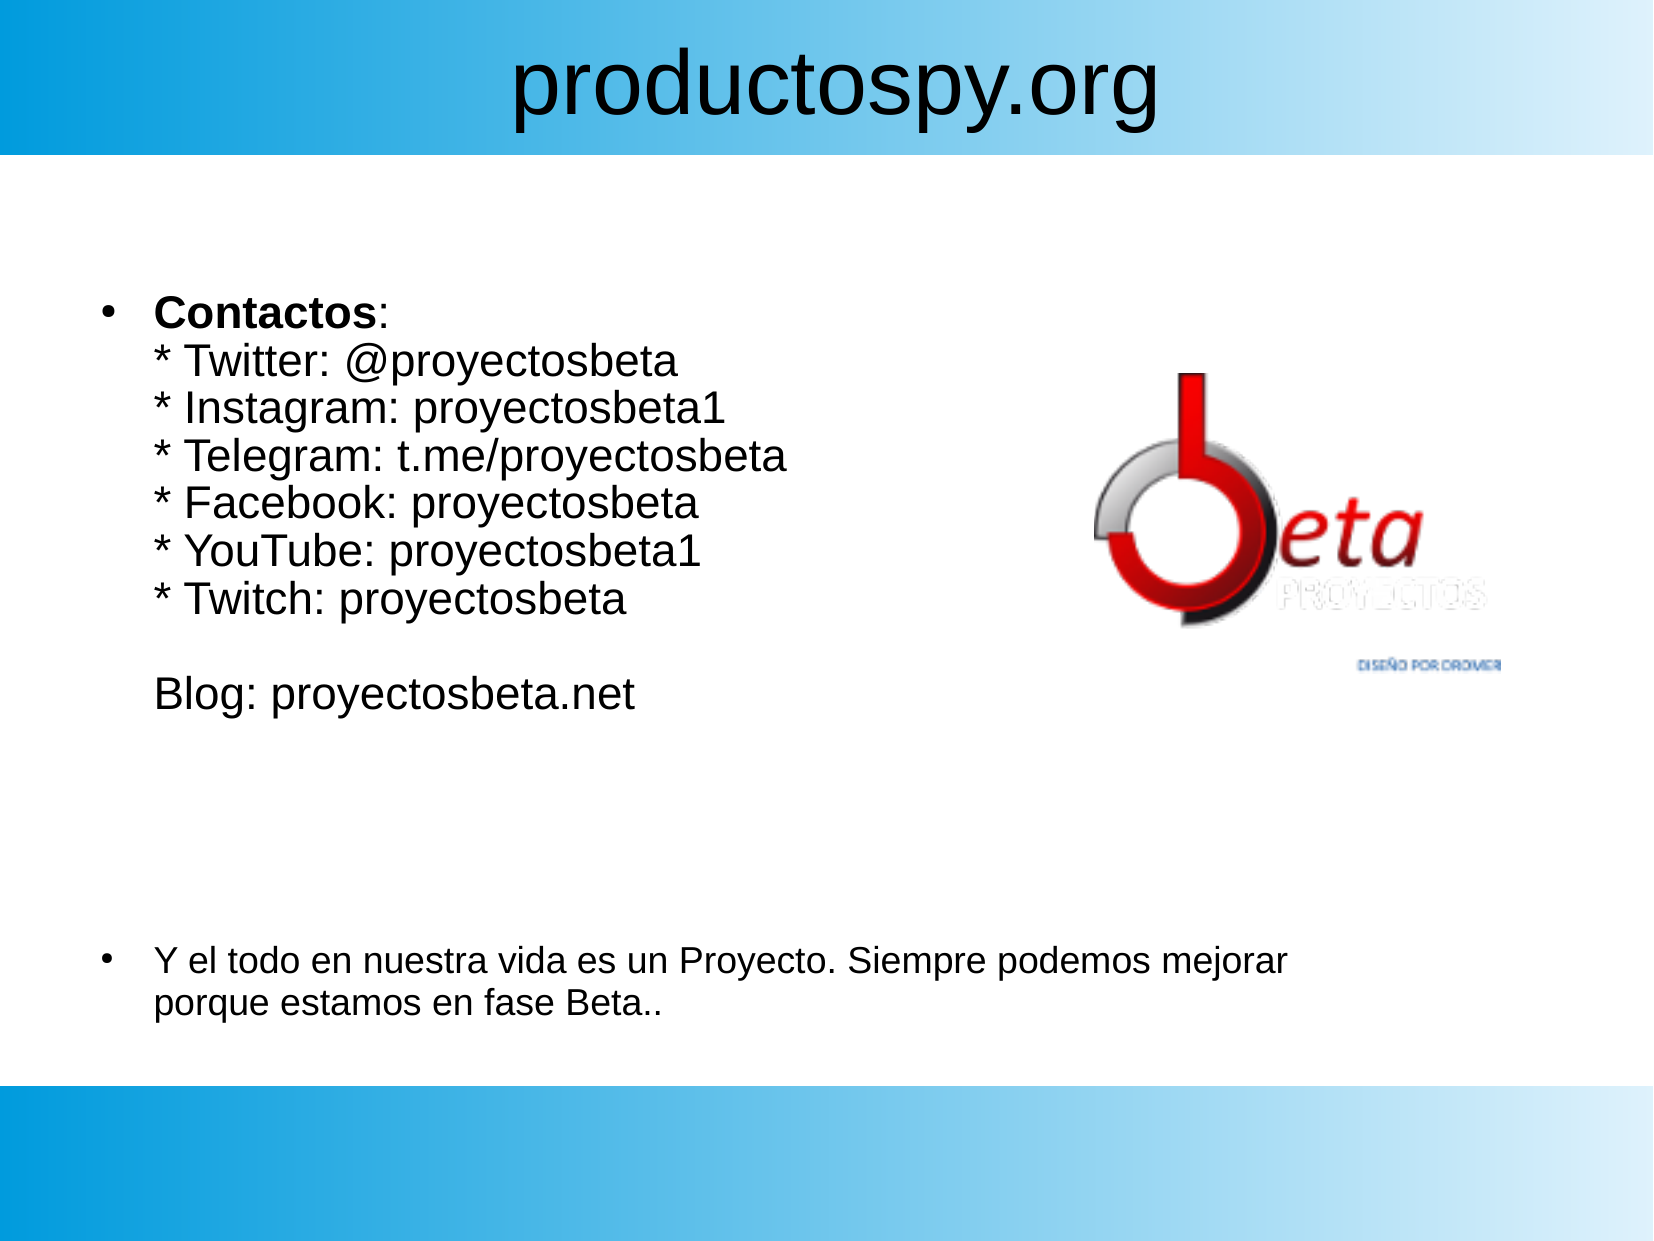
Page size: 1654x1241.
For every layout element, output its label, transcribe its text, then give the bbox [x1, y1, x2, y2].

list Contactos: * Twitter: @proyectosbeta * Instagram: proyectosbeta1 * Telegram: t.me/proyectosbeta * Facebook: proyectosbeta * YouTube: proyectosbeta1 * Twitch: proyectosbeta Blog: proyectosbeta.net Y el todo en nuestra vida es un Proyecto. Siempre podemos mejorar porque estamos en fase Beta.. [82, 290, 1359, 957]
picture [1094, 373, 1501, 674]
text_box productospy.org [496, 24, 1177, 142]
